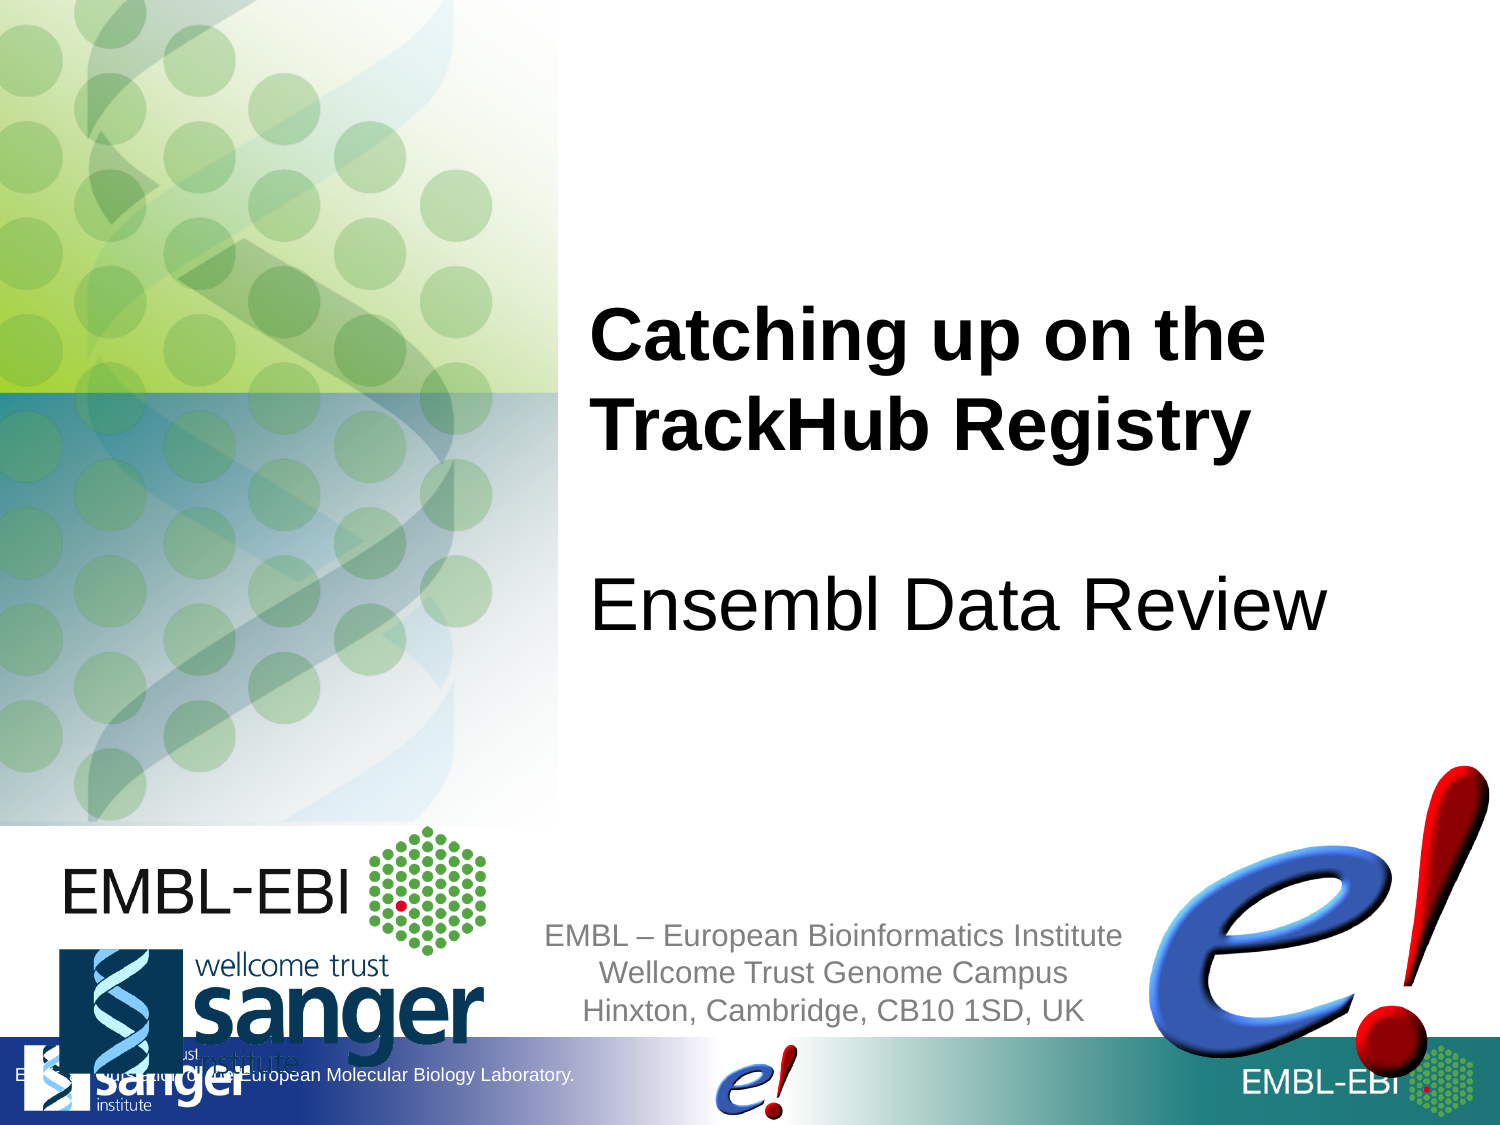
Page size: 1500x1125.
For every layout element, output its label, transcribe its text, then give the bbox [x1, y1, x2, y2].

text_box EMBL – European Bioinformatics Institute Wellcome Trust Genome Campus Hinxton, Cambridge, CB10 1SD, UK [452, 811, 1216, 1125]
picture [1137, 756, 1500, 1125]
picture [0, 0, 558, 1125]
text_box Catching up on the TrackHub Registry Ensembl Data Review [575, 278, 1438, 591]
